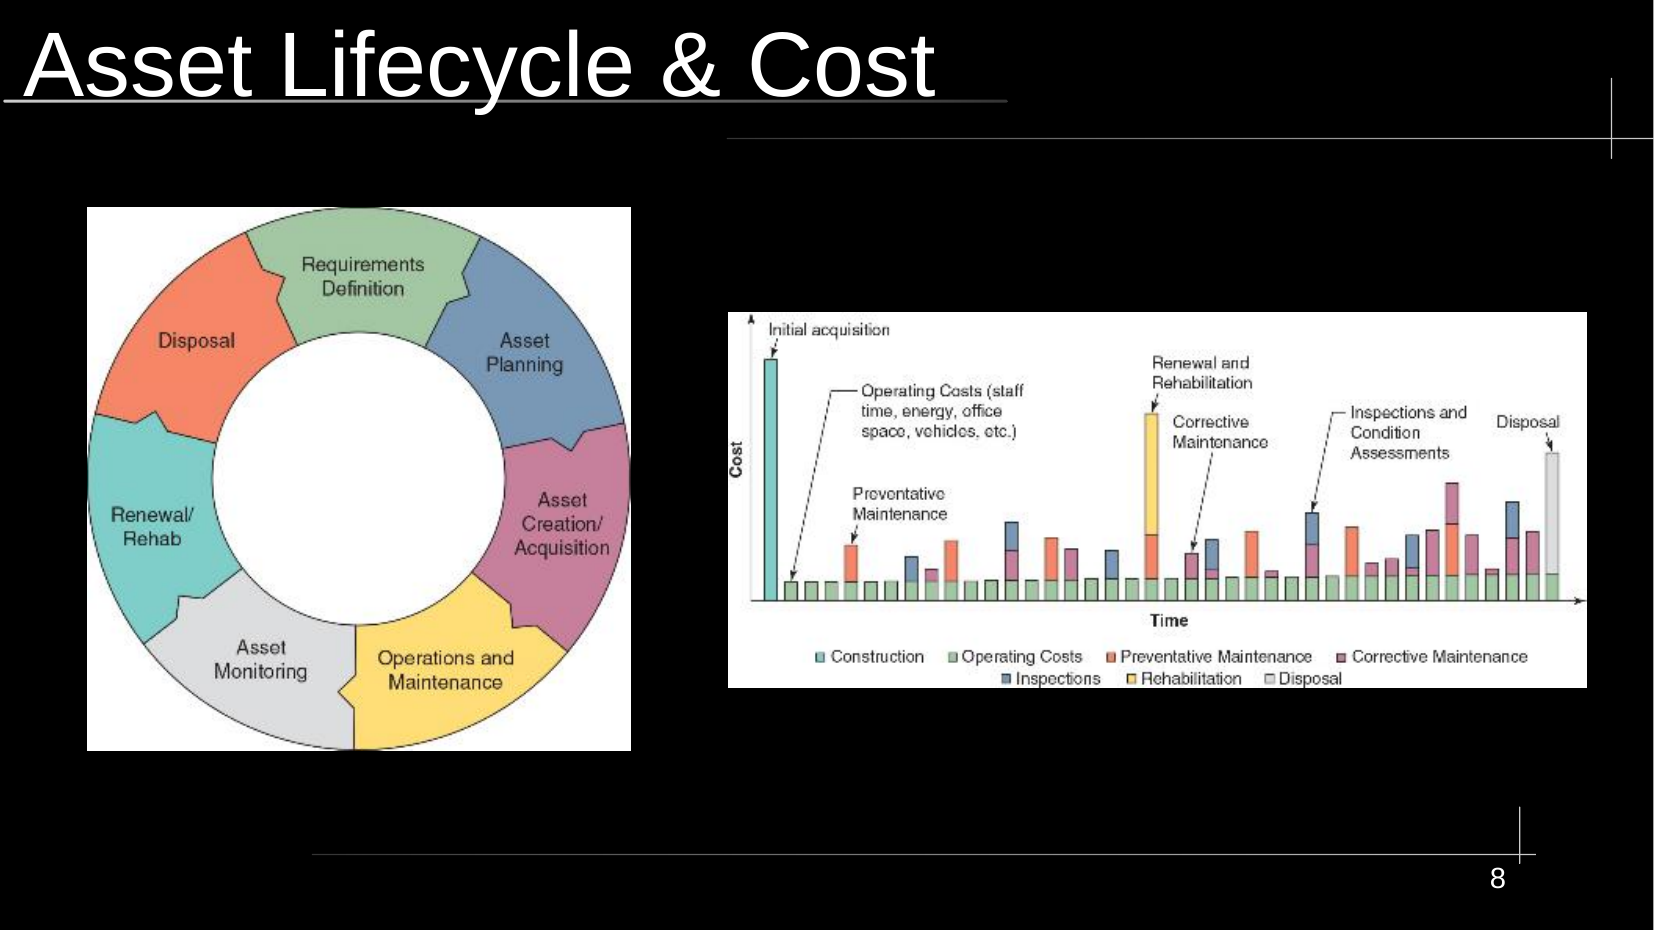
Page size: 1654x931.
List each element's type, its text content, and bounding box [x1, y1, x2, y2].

picture [87, 207, 631, 751]
picture [728, 312, 1587, 688]
title Asset Lifecycle & Cost [23, 11, 1589, 119]
